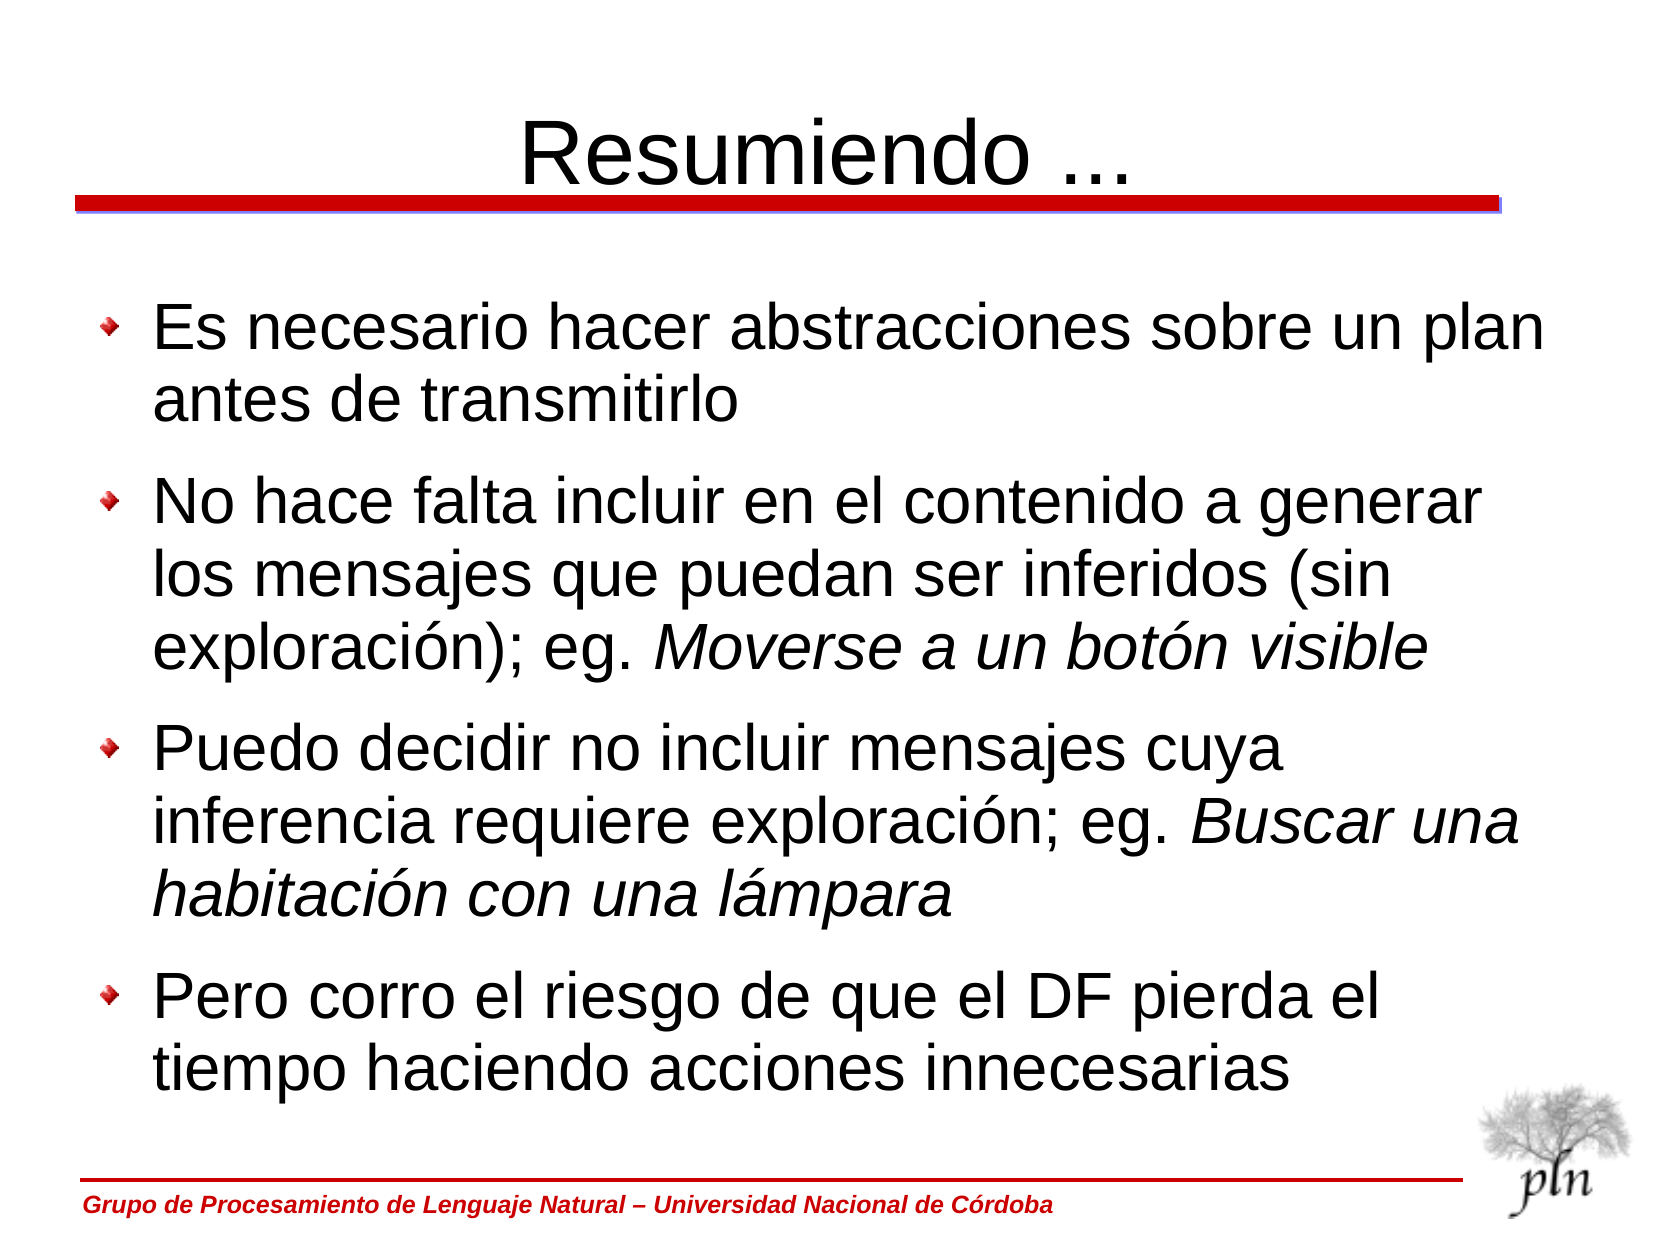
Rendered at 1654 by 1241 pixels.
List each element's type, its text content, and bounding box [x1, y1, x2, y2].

list Es necesario hacer abstracciones sobre un plan antes de transmitirlo No hace falta incluir en el contenido a generar los mensajes que puedan ser inferidos (sin exploración); eg. Moverse a un botón visible Puedo decidir no incluir mensajes cuya inferencia requiere exploración; eg. Buscar una habitación con una lámpara Pero corro el riesgo de que el DF pierda el tiempo haciendo acciones innecesarias [82, 290, 1571, 1109]
title Resumiendo ... [82, 56, 1571, 250]
picture [1477, 1083, 1635, 1219]
